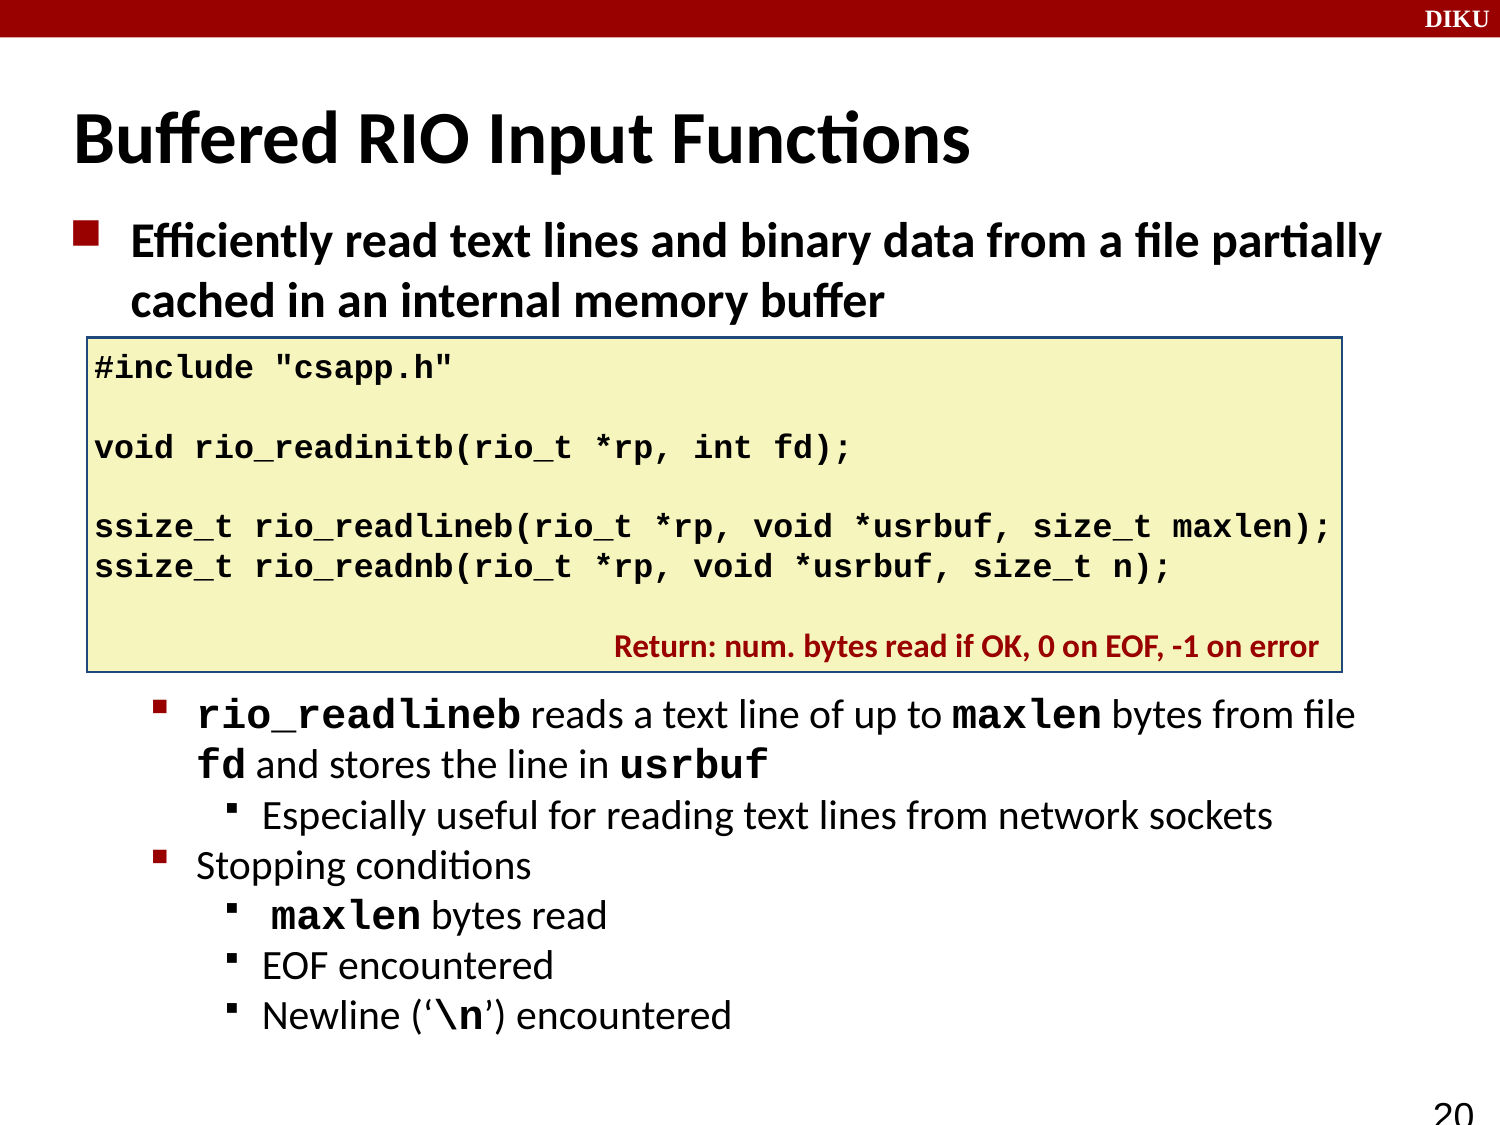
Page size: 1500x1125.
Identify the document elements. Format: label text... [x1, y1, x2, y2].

text_box Efficiently read text lines and binary data from a file partially cached in an internal memory buffer rio_readlineb reads a text line of up to maxlen bytes from file fd and stores the line in usrbuf Especially useful for reading text lines from network sockets Stopping conditions maxlen bytes read EOF encountered Newline (‘\n’) encountered [59, 199, 1423, 1075]
text_box Buffered RIO Input Functions [58, 71, 1304, 197]
text_box #include "csapp.h" void rio_readinitb(rio_t *rp, int fd); ssize_t rio_readlineb(rio_t *rp, void *usrbuf, size_t maxlen); ssize_t rio_readnb(rio_t *rp, void *usrbuf, size_t n); Return: num. bytes read if OK, 0 on EOF, -1 on error [86, 337, 1342, 672]
